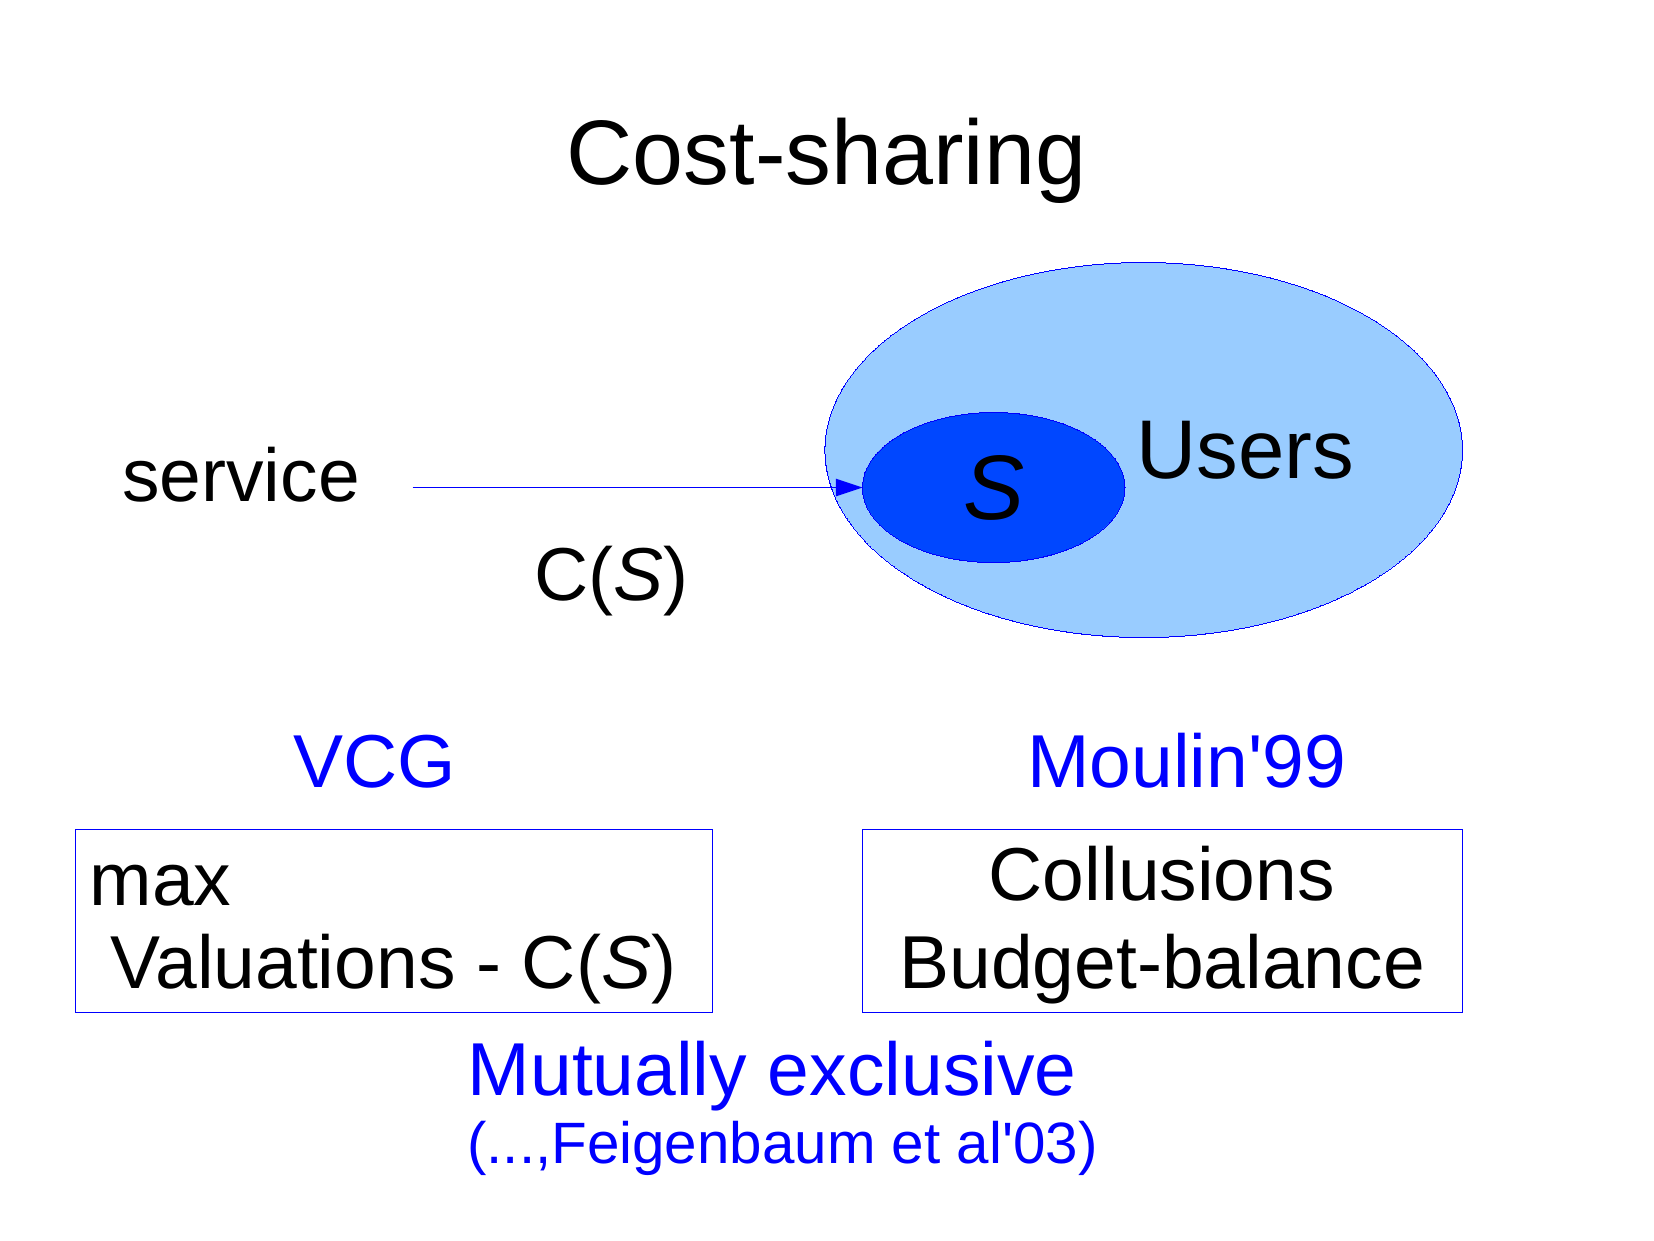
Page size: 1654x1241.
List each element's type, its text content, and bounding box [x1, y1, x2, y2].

text_box Collusions [973, 825, 1351, 924]
text_box Mutually exclusive (...,Feigenbaum et al'03) [162, 1019, 1404, 1184]
text_box Moulin'99 [1012, 712, 1388, 812]
text_box S [862, 412, 1126, 563]
text_box VCG [278, 712, 488, 812]
title Cost-sharing [82, 56, 1571, 250]
text_box C(S) [519, 525, 788, 624]
text_box Budget-balance [862, 829, 1463, 1013]
text_box Users [824, 262, 1463, 638]
text_box service [107, 426, 376, 526]
text_box max Valuations - C(S) [75, 829, 713, 1013]
